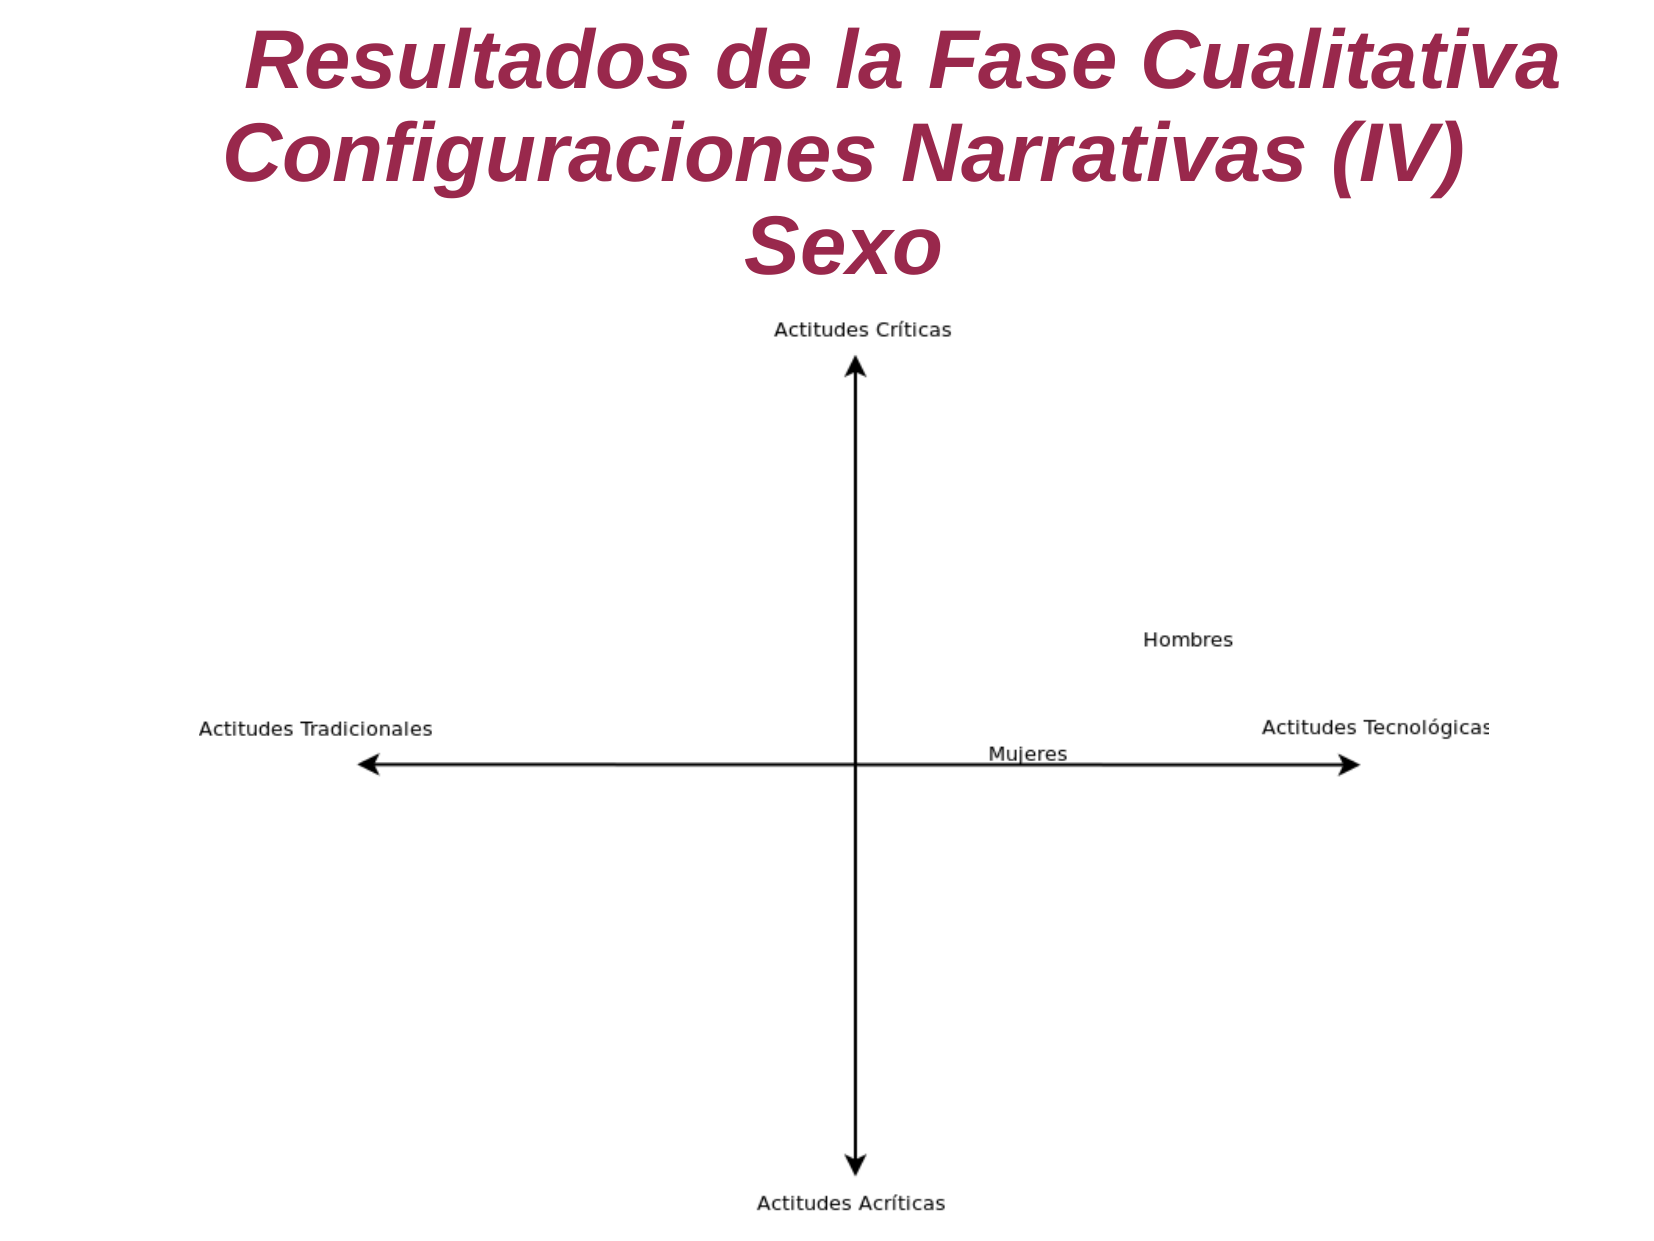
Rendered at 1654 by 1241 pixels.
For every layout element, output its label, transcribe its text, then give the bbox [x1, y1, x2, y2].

title Resultados de la Fase Cualitativa Configuraciones Narrativas (IV) Sexo [82, 13, 1571, 293]
picture [199, 318, 1489, 1215]
